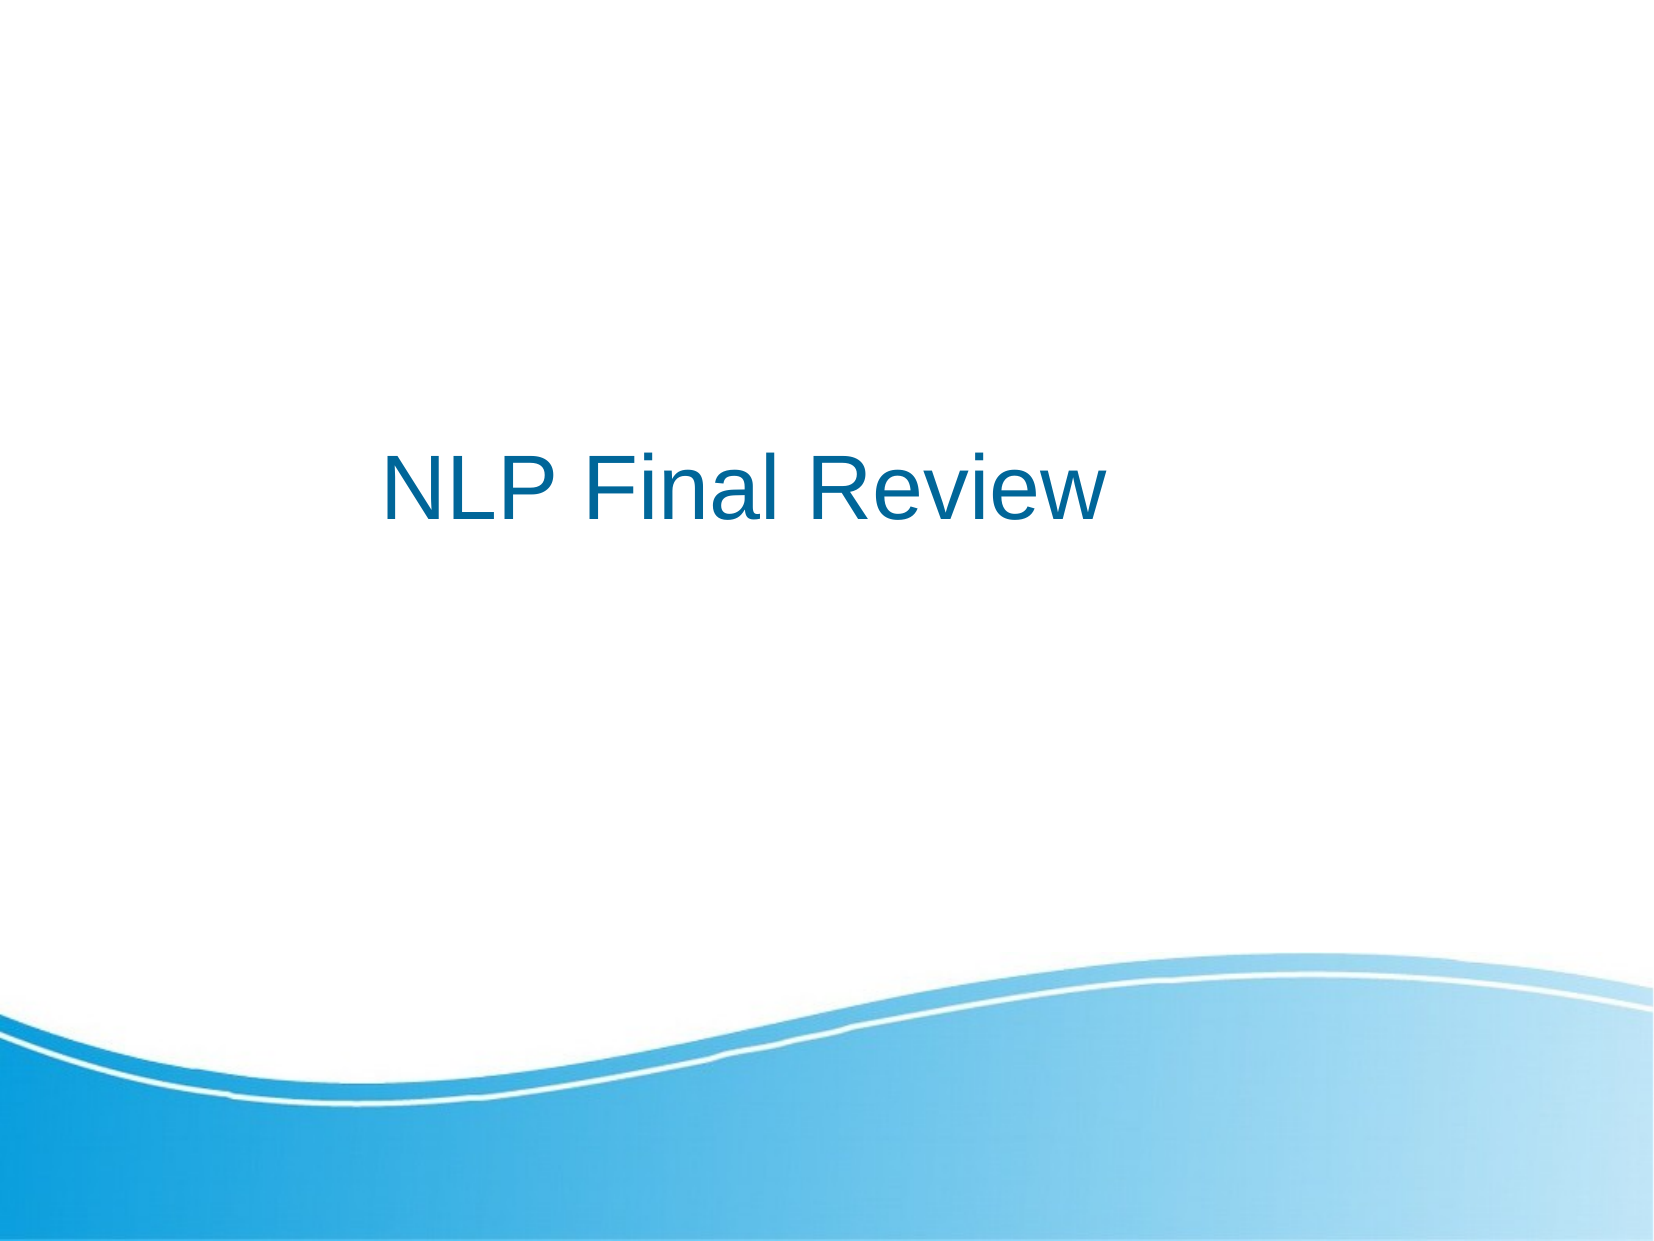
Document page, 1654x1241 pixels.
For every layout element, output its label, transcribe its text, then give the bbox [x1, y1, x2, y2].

title NLP Final Review [0, 384, 1489, 592]
picture [0, 952, 1654, 1241]
